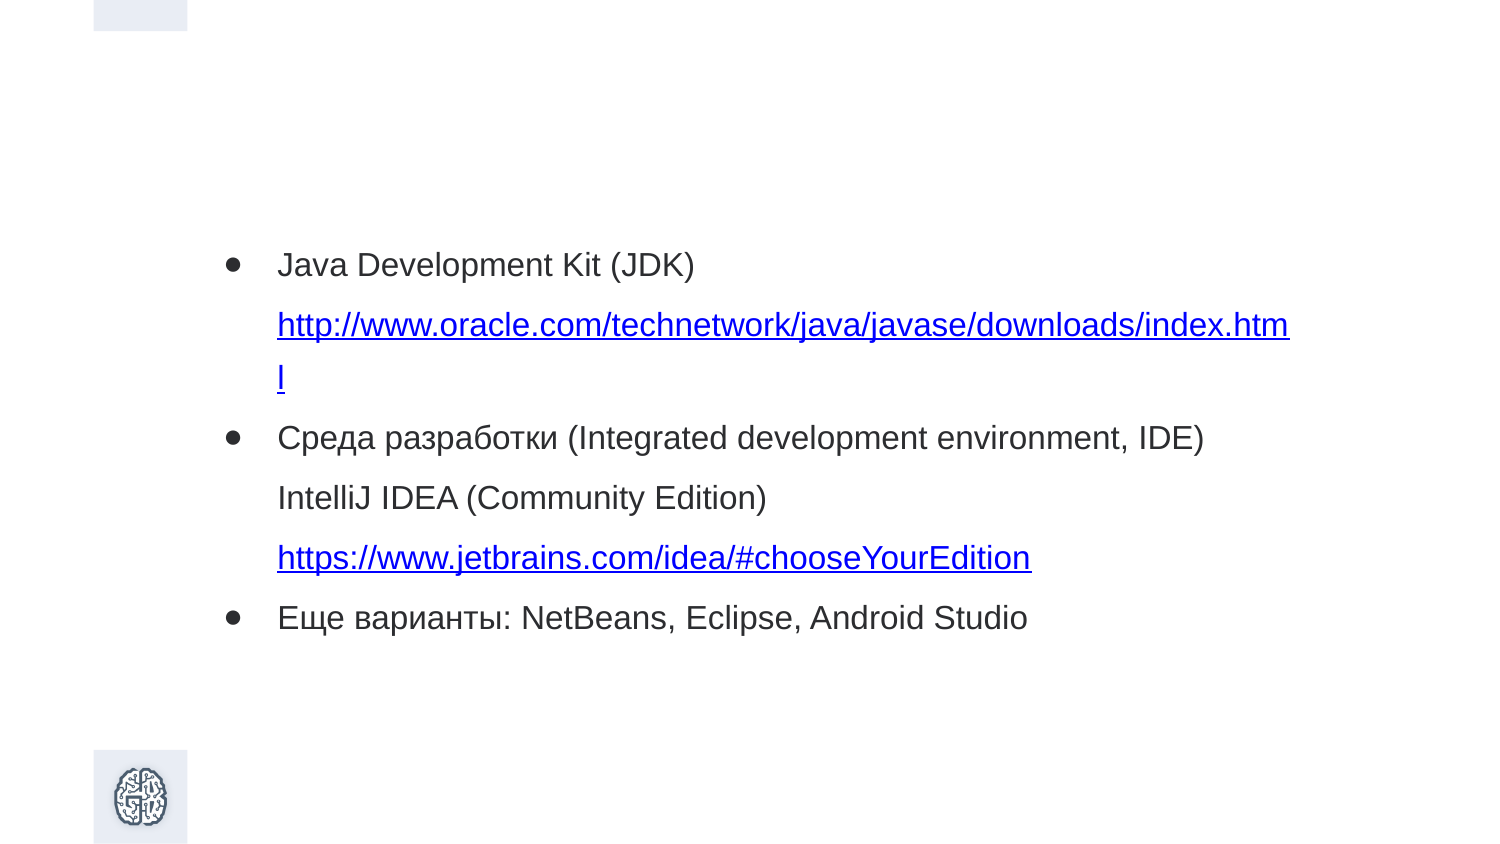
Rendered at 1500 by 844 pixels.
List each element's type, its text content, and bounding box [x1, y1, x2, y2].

text_box Java Development Kit (JDK) http://www.oracle.com/technetwork/java/javase/downloads/index.html Среда разработки (Integrated development environment, IDE) IntelliJ IDEA (Community Edition) https://www.jetbrains.com/idea/#chooseYourEdition Еще варианты: NetBeans, Eclipse, Android Studio [187, 109, 1312, 697]
picture [106, 760, 175, 834]
